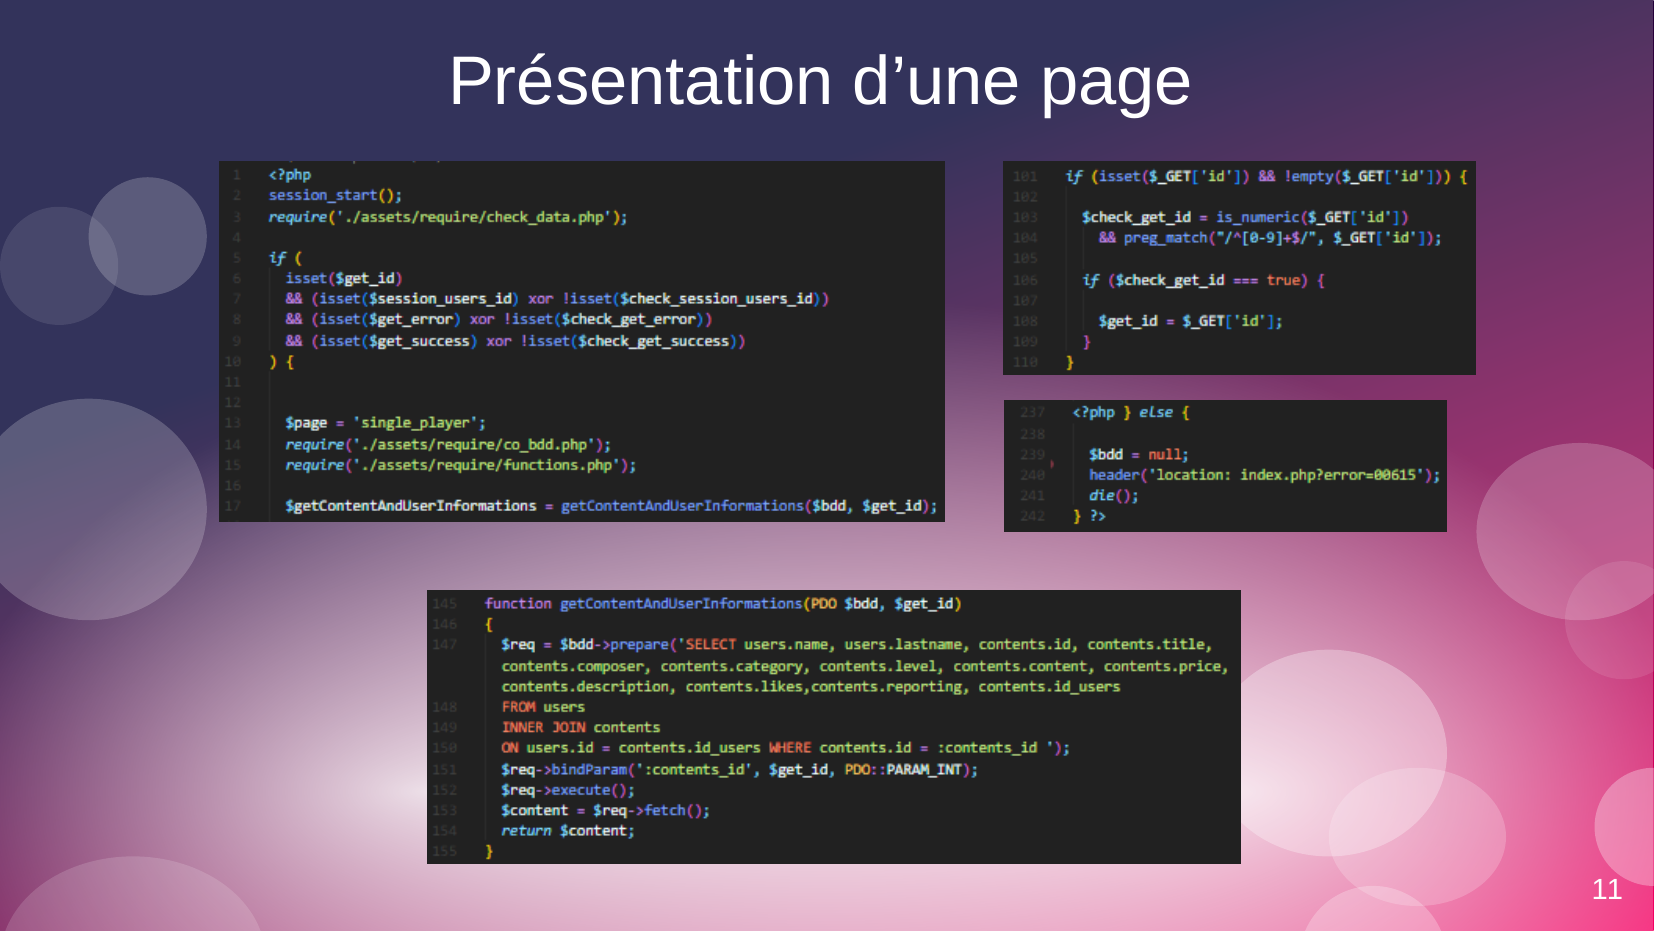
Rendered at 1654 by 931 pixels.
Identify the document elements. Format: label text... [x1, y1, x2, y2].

title Présentation d’une page [82, 0, 1559, 163]
picture [219, 161, 945, 522]
picture [427, 590, 1241, 864]
picture [1003, 161, 1476, 375]
picture [1004, 400, 1447, 532]
